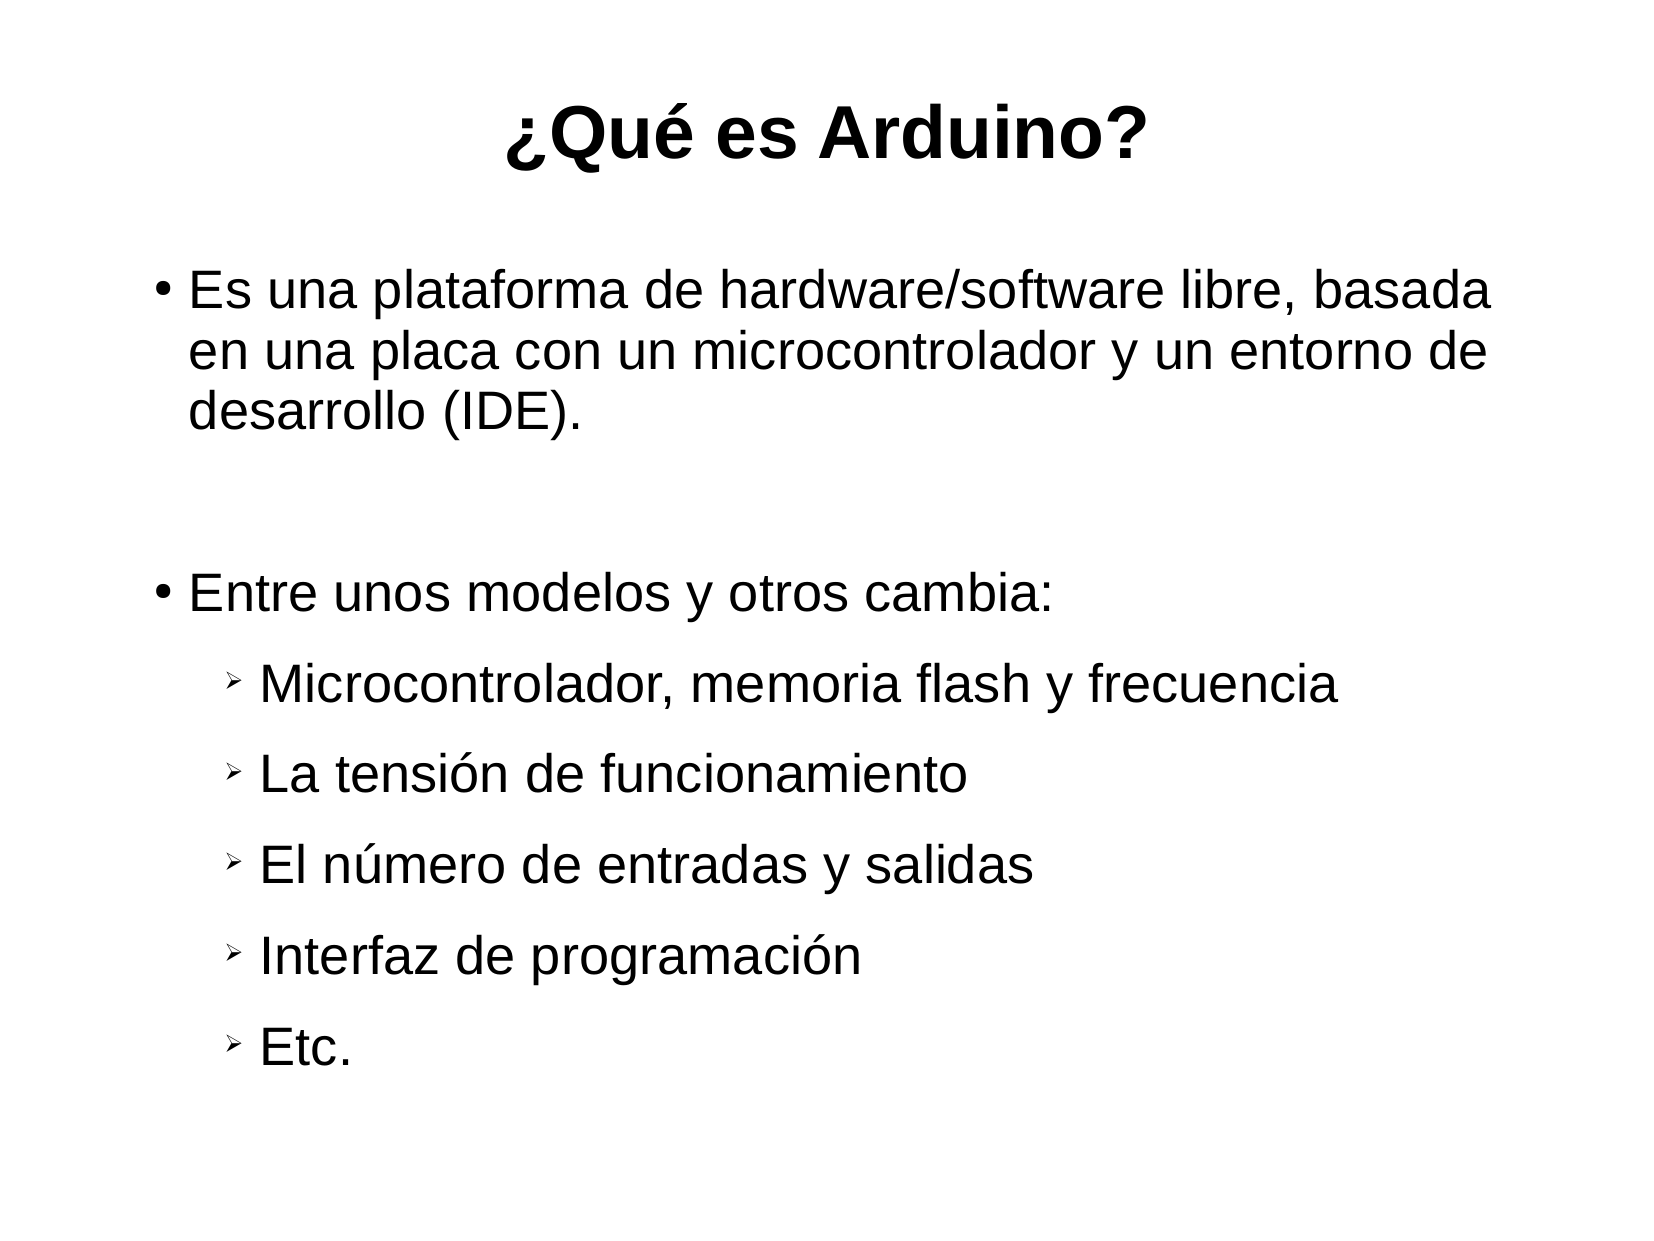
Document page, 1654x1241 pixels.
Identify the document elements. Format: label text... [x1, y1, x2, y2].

title ¿Qué es Arduino? [82, 29, 1571, 237]
subtitle Es una plataforma de hardware/software libre, basada en una placa con un microcontrolador y un entorno de desarrollo (IDE). Entre unos modelos y otros cambia: Microcontrolador, memoria flash y frecuencia La tensión de funcionamiento El número de entradas y salidas Interfaz de programación Etc. [153, 259, 1548, 1241]
